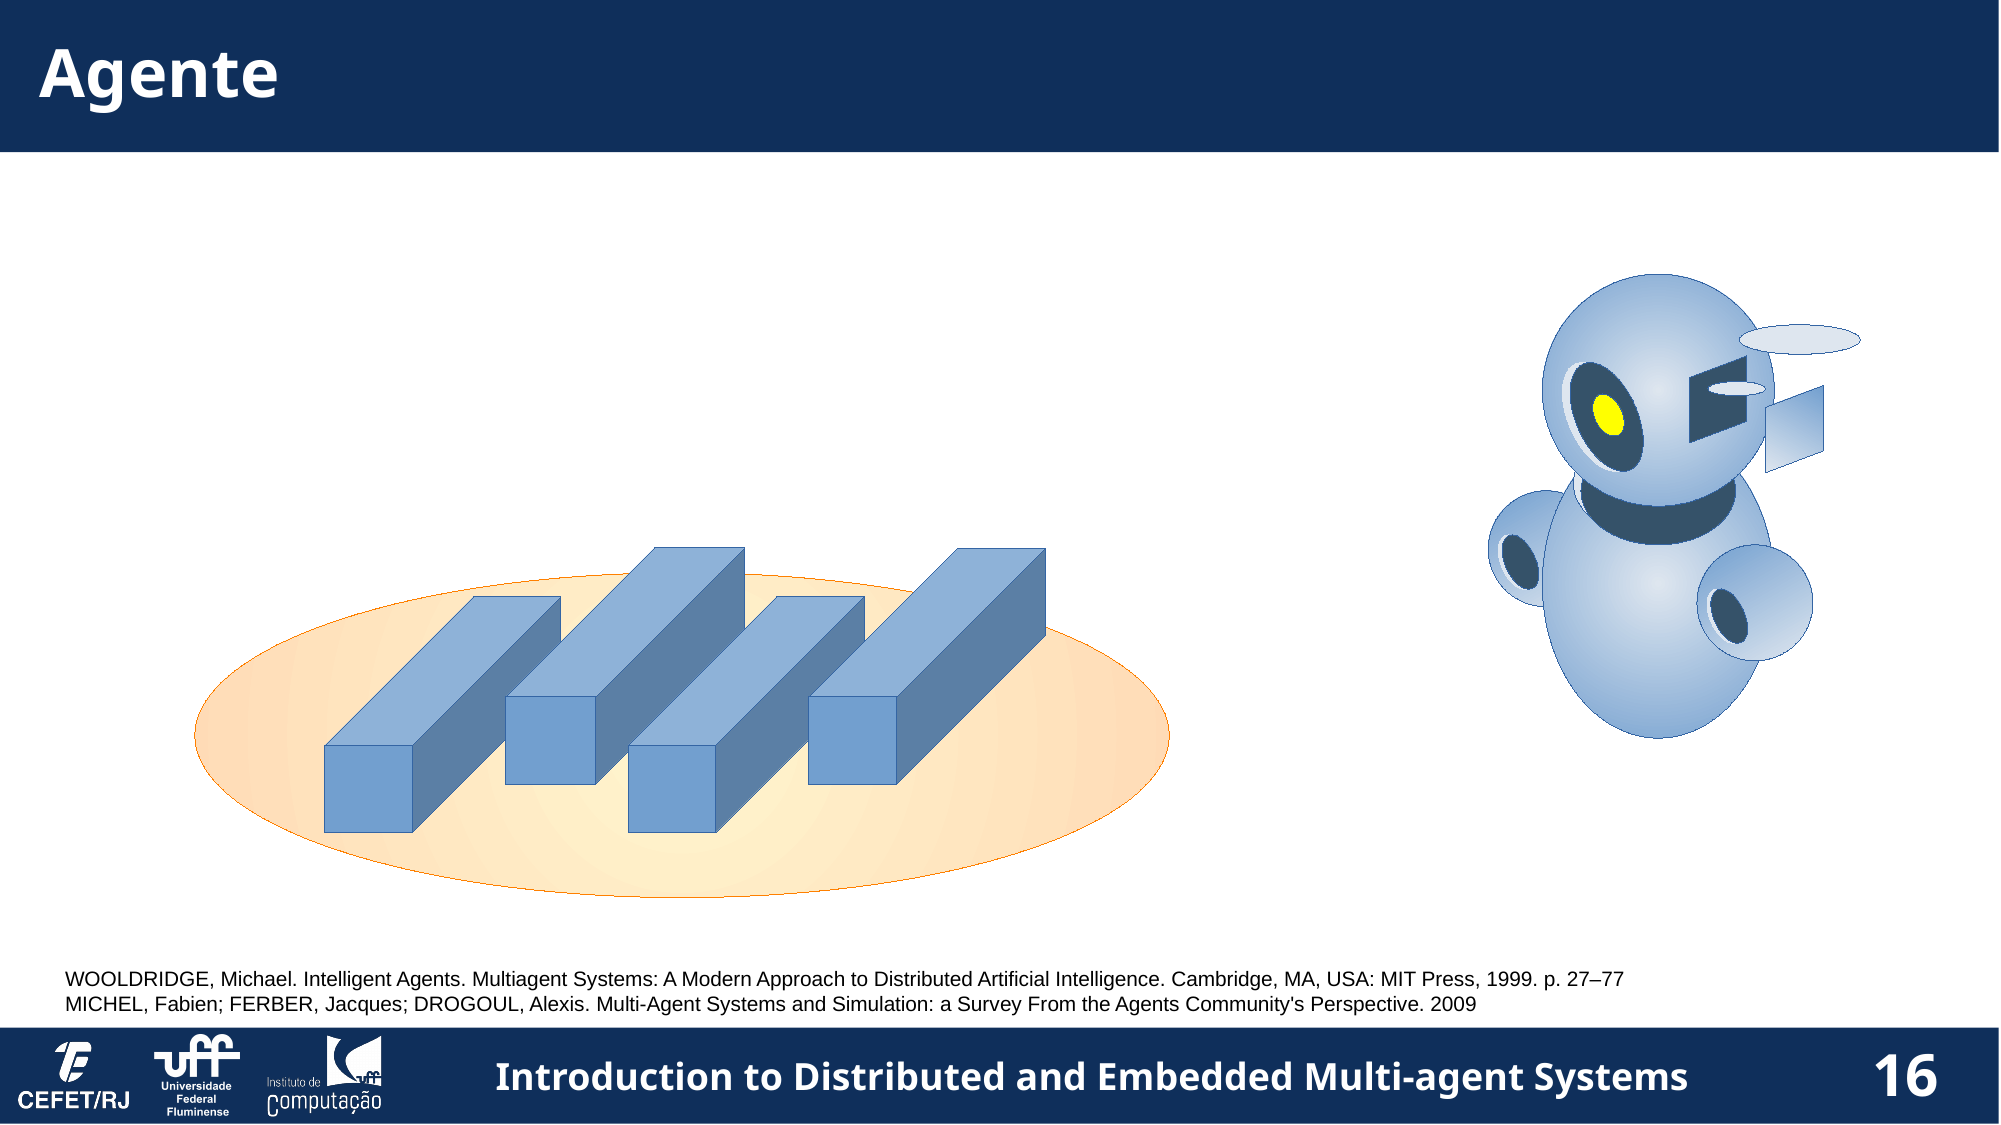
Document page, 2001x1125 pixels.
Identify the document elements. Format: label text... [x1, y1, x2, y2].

picture [153, 1033, 241, 1121]
text_box [194, 549, 1170, 898]
text_box [1488, 274, 1861, 739]
picture [265, 1033, 383, 1117]
text_box WOOLDRIDGE, Michael. Intelligent Agents. Multiagent Systems: A Modern Approach to Distributed Artificial Intelligence. Cambridge, MA, USA: MIT Press, 1999. p. 27–77 MICHEL, Fabien; FERBER, Jacques; DROGOUL, Alexis. Multi-Agent Systems and Simulation: a Survey From the Agents Community's Perspective. 2009 [50, 958, 1969, 1024]
picture [18, 1021, 129, 1125]
text_box Agente [25, 23, 1999, 119]
